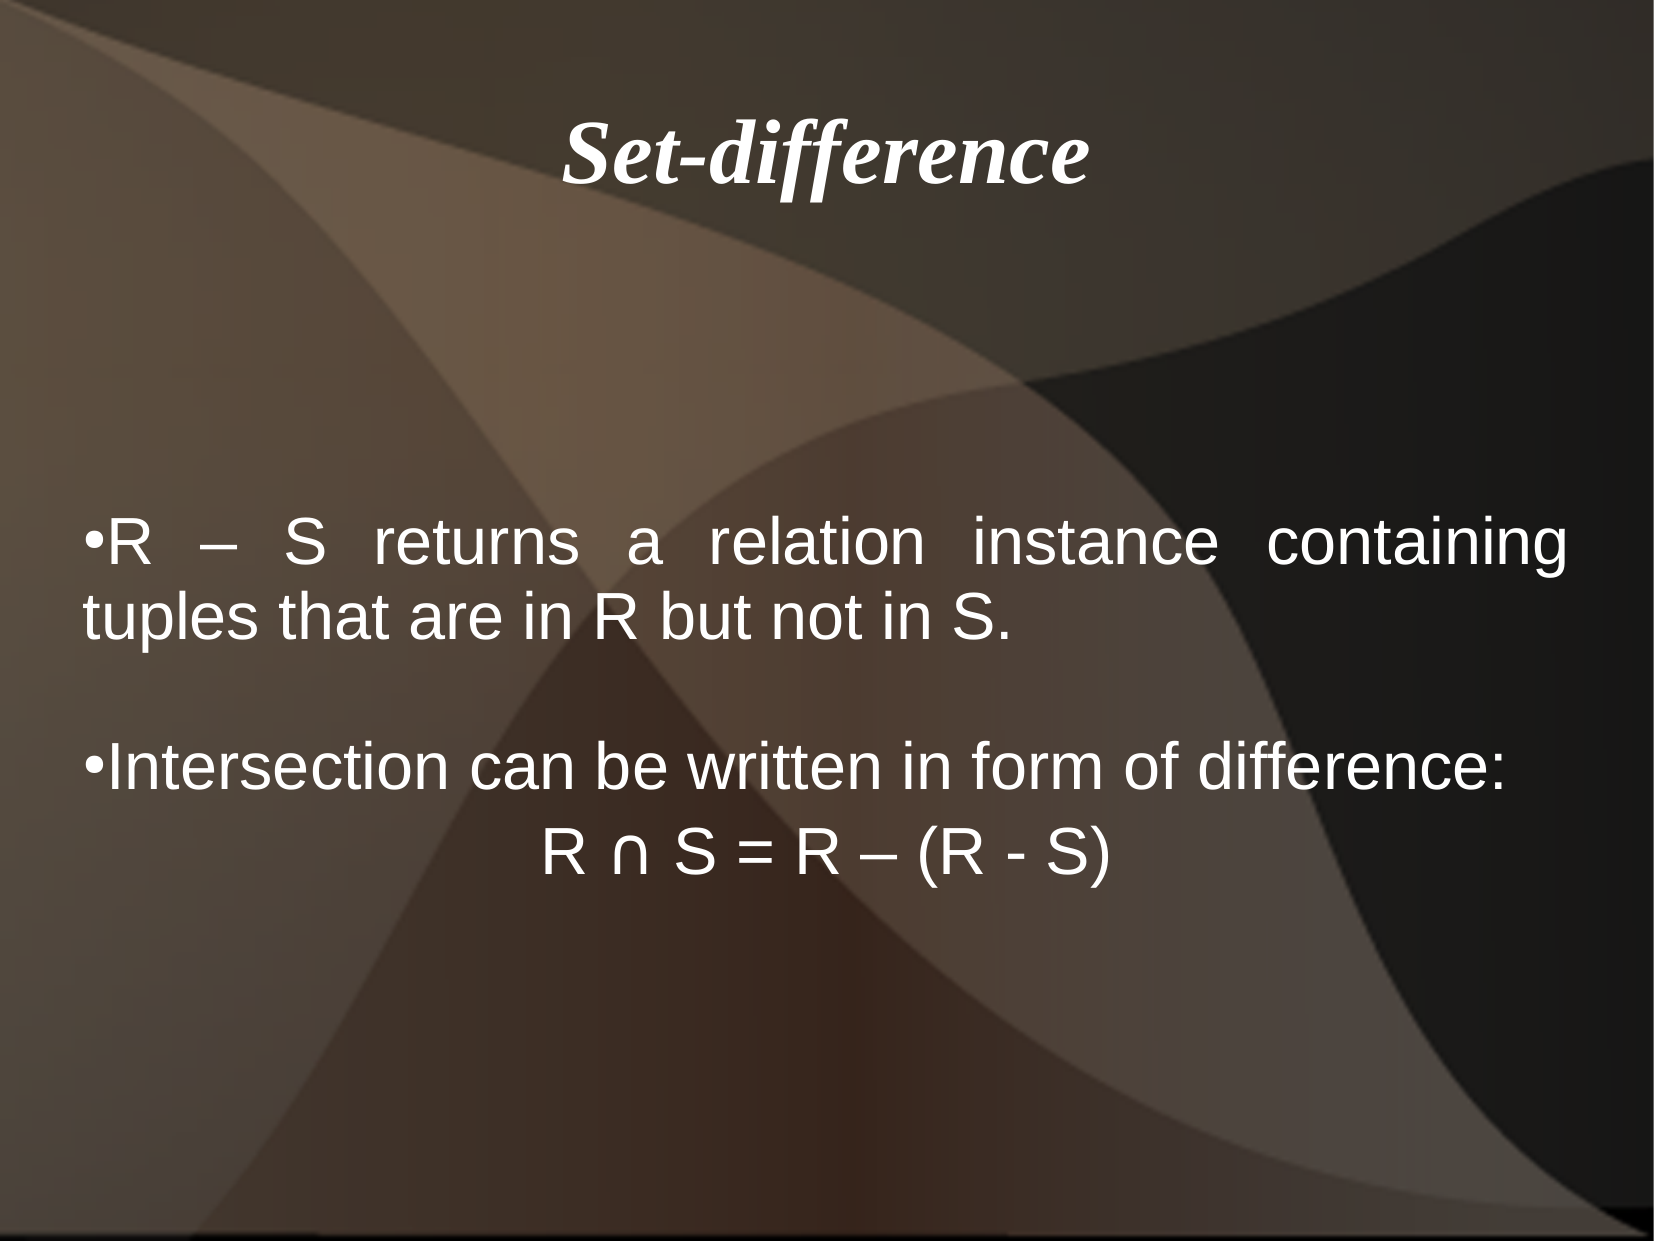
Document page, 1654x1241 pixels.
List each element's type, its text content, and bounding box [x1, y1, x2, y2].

subtitle R – S returns a relation instance containing tuples that are in R but not in S. Intersection can be written in form of difference: R ∩ S = R – (R - S) [82, 297, 1571, 1102]
picture [0, 0, 1654, 1241]
title Set-difference [82, 56, 1571, 250]
